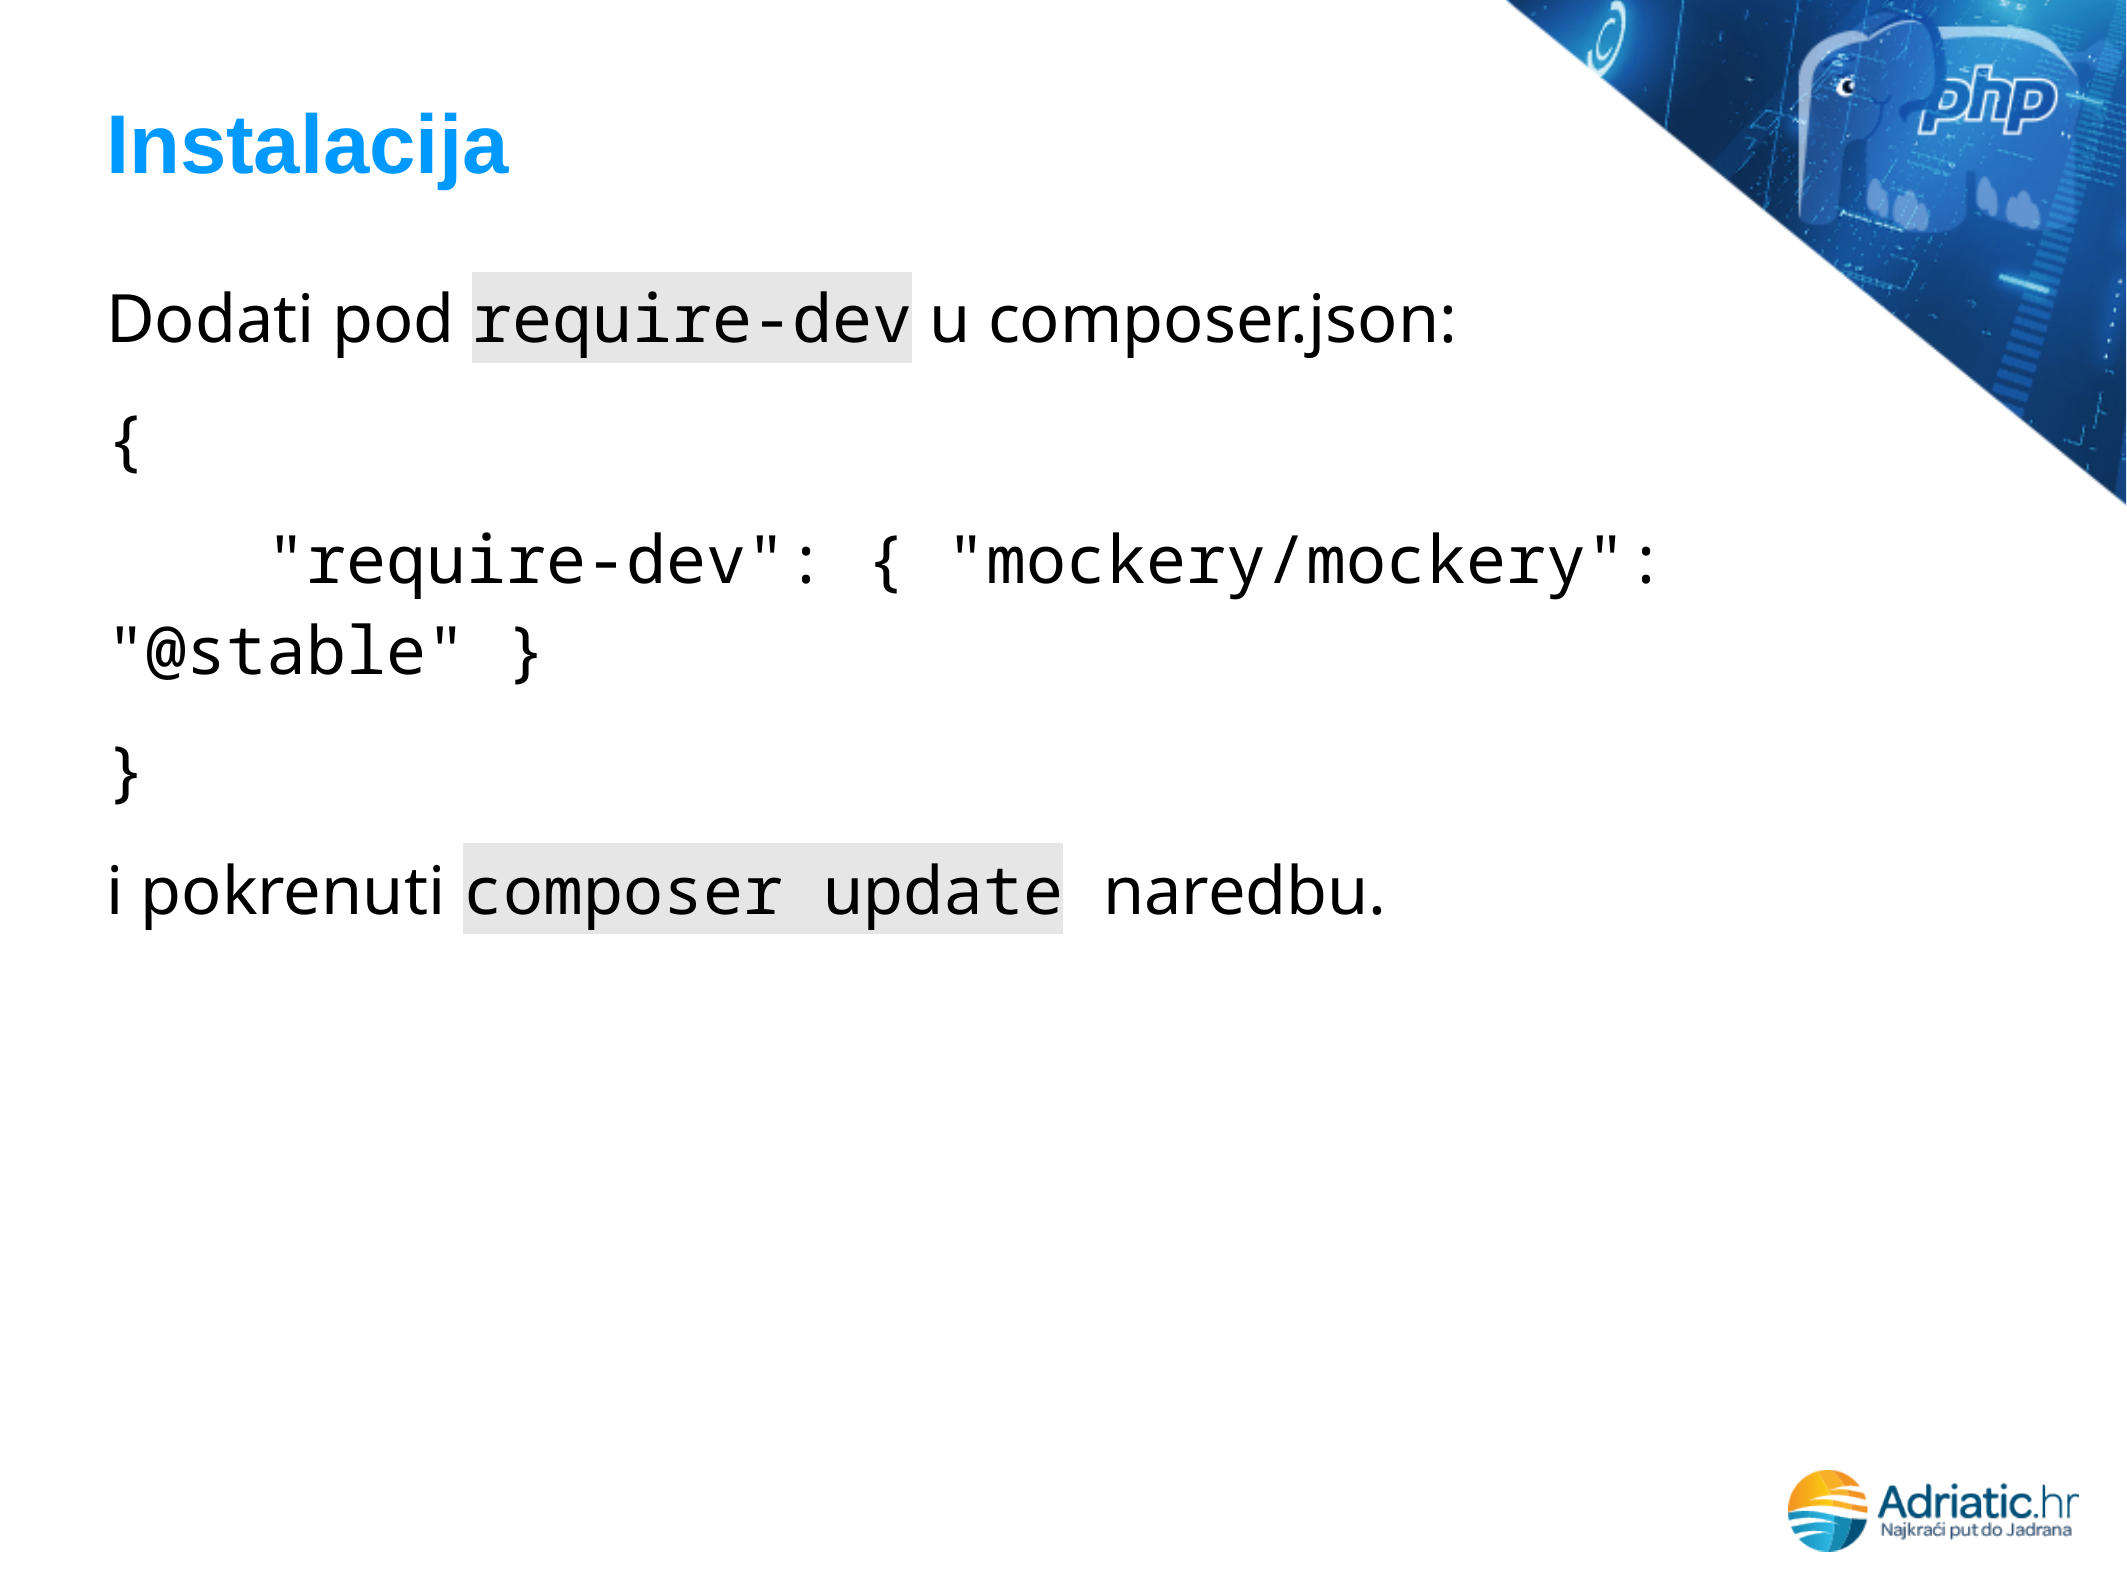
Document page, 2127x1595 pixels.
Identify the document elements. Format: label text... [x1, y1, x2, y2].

title Instalacija [106, 70, 1630, 219]
picture [1788, 1470, 2079, 1552]
list Dodati pod require-dev u composer.json: { "require-dev": { "mockery/mockery": "@stable" } } i pokrenuti composer update naredbu. [106, 271, 2020, 1453]
picture [1505, 0, 2127, 625]
